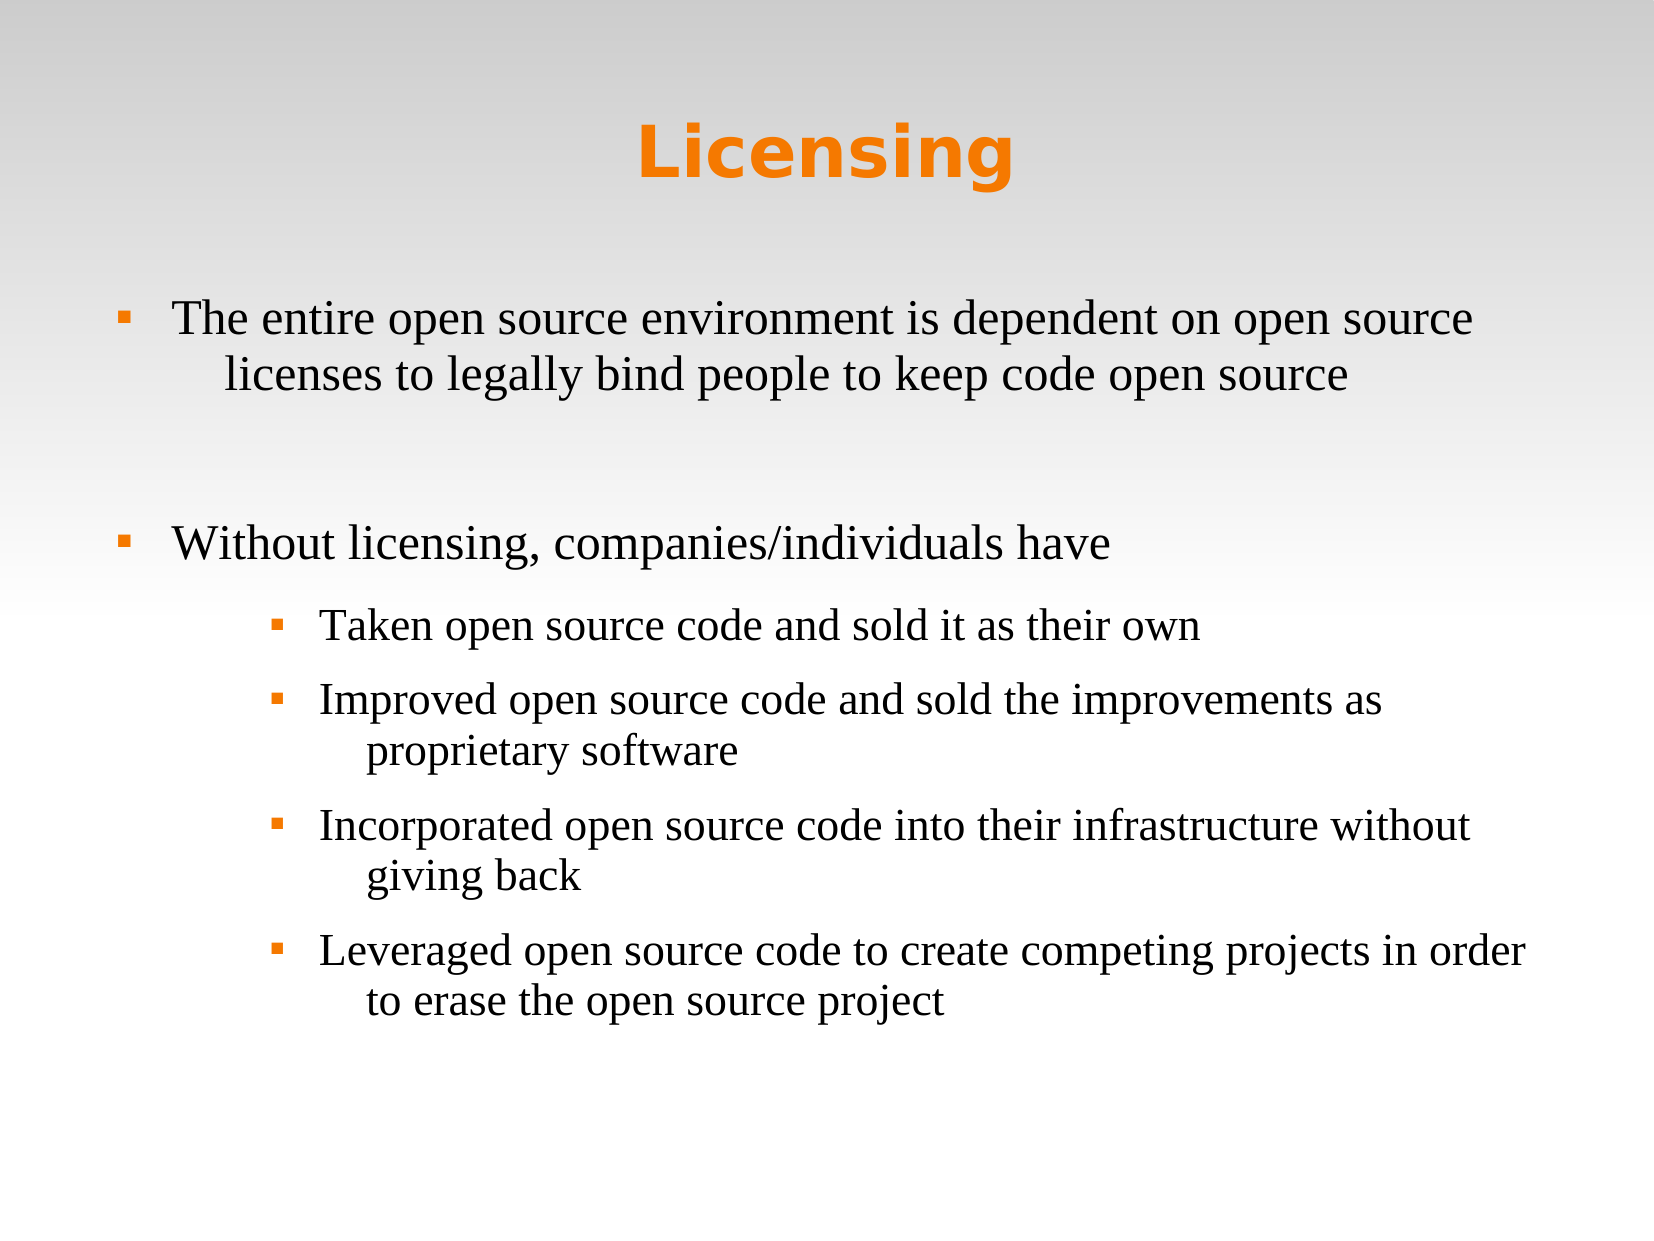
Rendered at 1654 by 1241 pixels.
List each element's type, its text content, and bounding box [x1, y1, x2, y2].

list The entire open source environment is dependent on open source licenses to legally bind people to keep code open source Without licensing, companies/individuals have Taken open source code and sold it as their own Improved open source code and sold the improvements as proprietary software Incorporated open source code into their infrastructure without giving back Leveraged open source code to create competing projects in order to erase the open source project [82, 290, 1571, 1109]
title Licensing [82, 49, 1571, 257]
